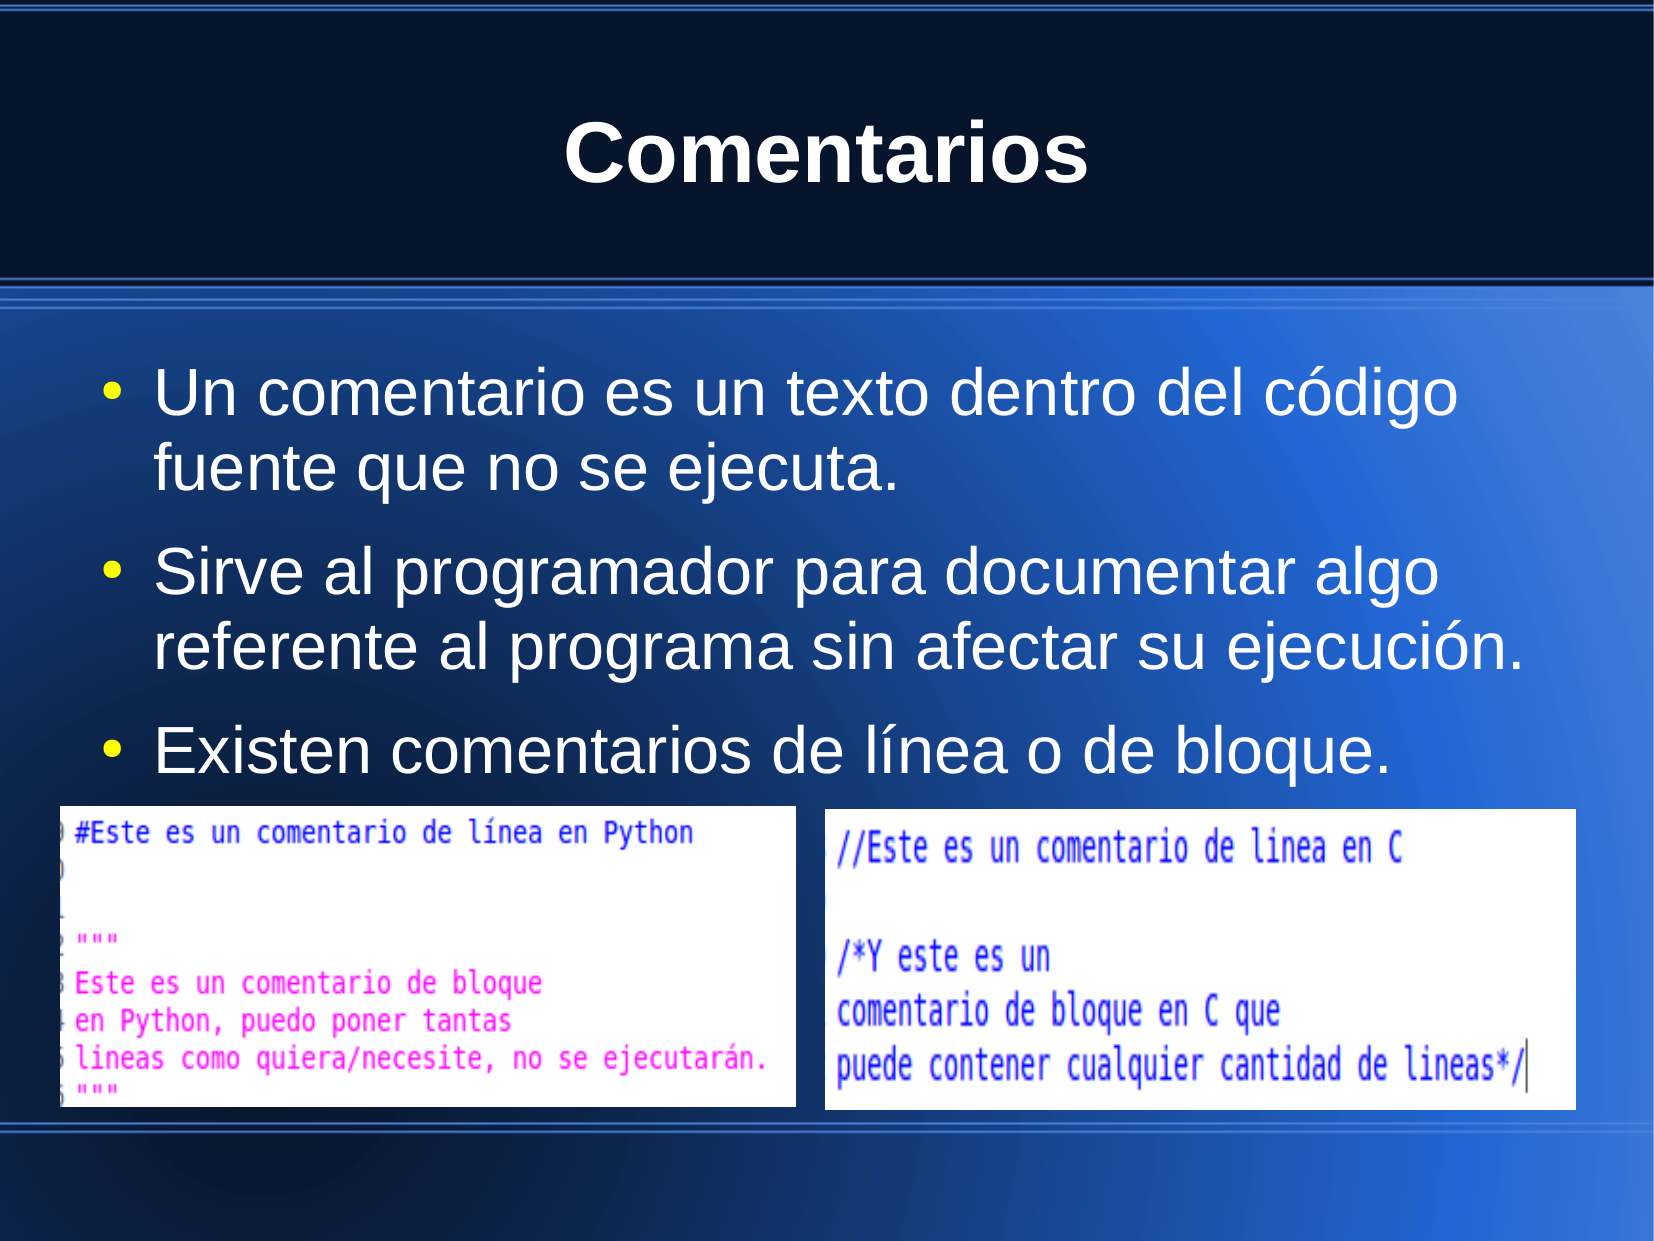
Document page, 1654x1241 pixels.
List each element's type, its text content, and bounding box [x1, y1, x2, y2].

picture [0, 0, 1654, 1241]
list Un comentario es un texto dentro del código fuente que no se ejecuta. Sirve al programador para documentar algo referente al programa sin afectar su ejecución. Existen comentarios de línea o de bloque. [82, 355, 1571, 1075]
title Comentarios [82, 49, 1571, 257]
